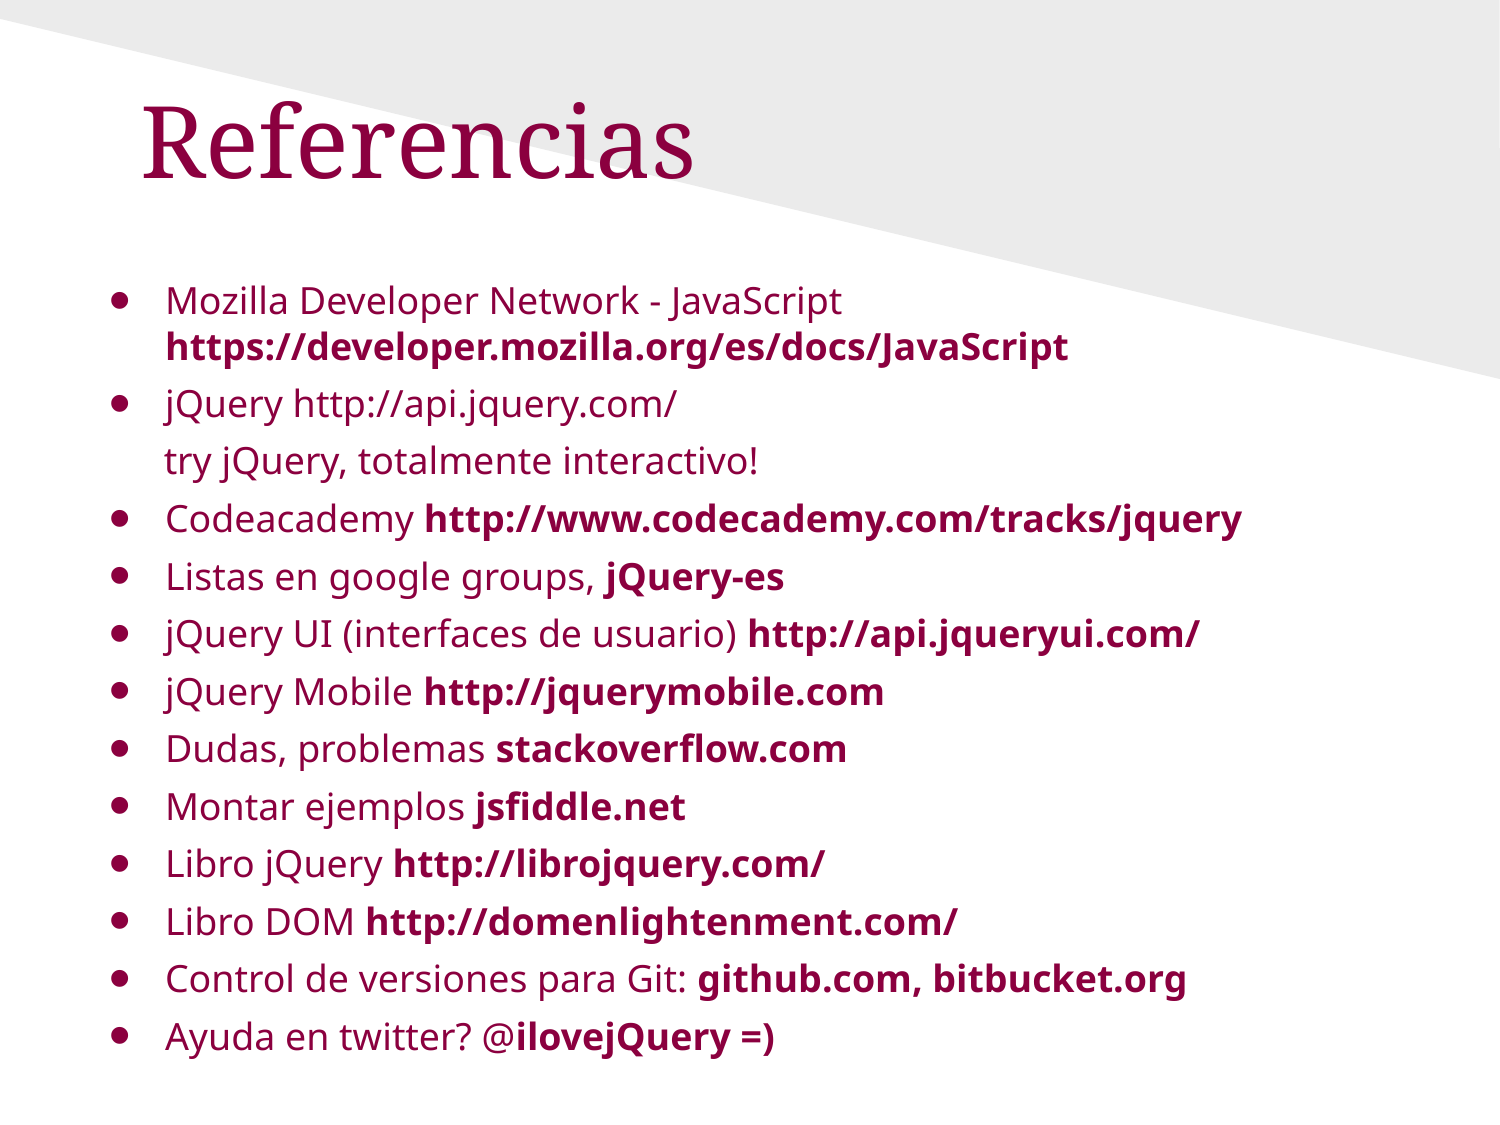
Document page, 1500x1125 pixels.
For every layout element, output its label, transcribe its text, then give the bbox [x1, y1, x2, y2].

title Referencias [75, 45, 1425, 233]
list Mozilla Developer Network - JavaScript https://developer.mozilla.org/es/docs/JavaScript jQuery http://api.jquery.com/ try jQuery, totalmente interactivo! Codeacademy http://www.codecademy.com/tracks/jquery Listas en google groups, jQuery-es jQuery UI (interfaces de usuario) http://api.jqueryui.com/ jQuery Mobile http://jquerymobile.com Dudas, problemas stackoverflow.com Montar ejemplos jsfiddle.net Libro jQuery http://librojquery.com/ Libro DOM http://domenlightenment.com/ Control de versiones para Git: github.com, bitbucket.org Ayuda en twitter? @ilovejQuery =) [75, 262, 1425, 1078]
